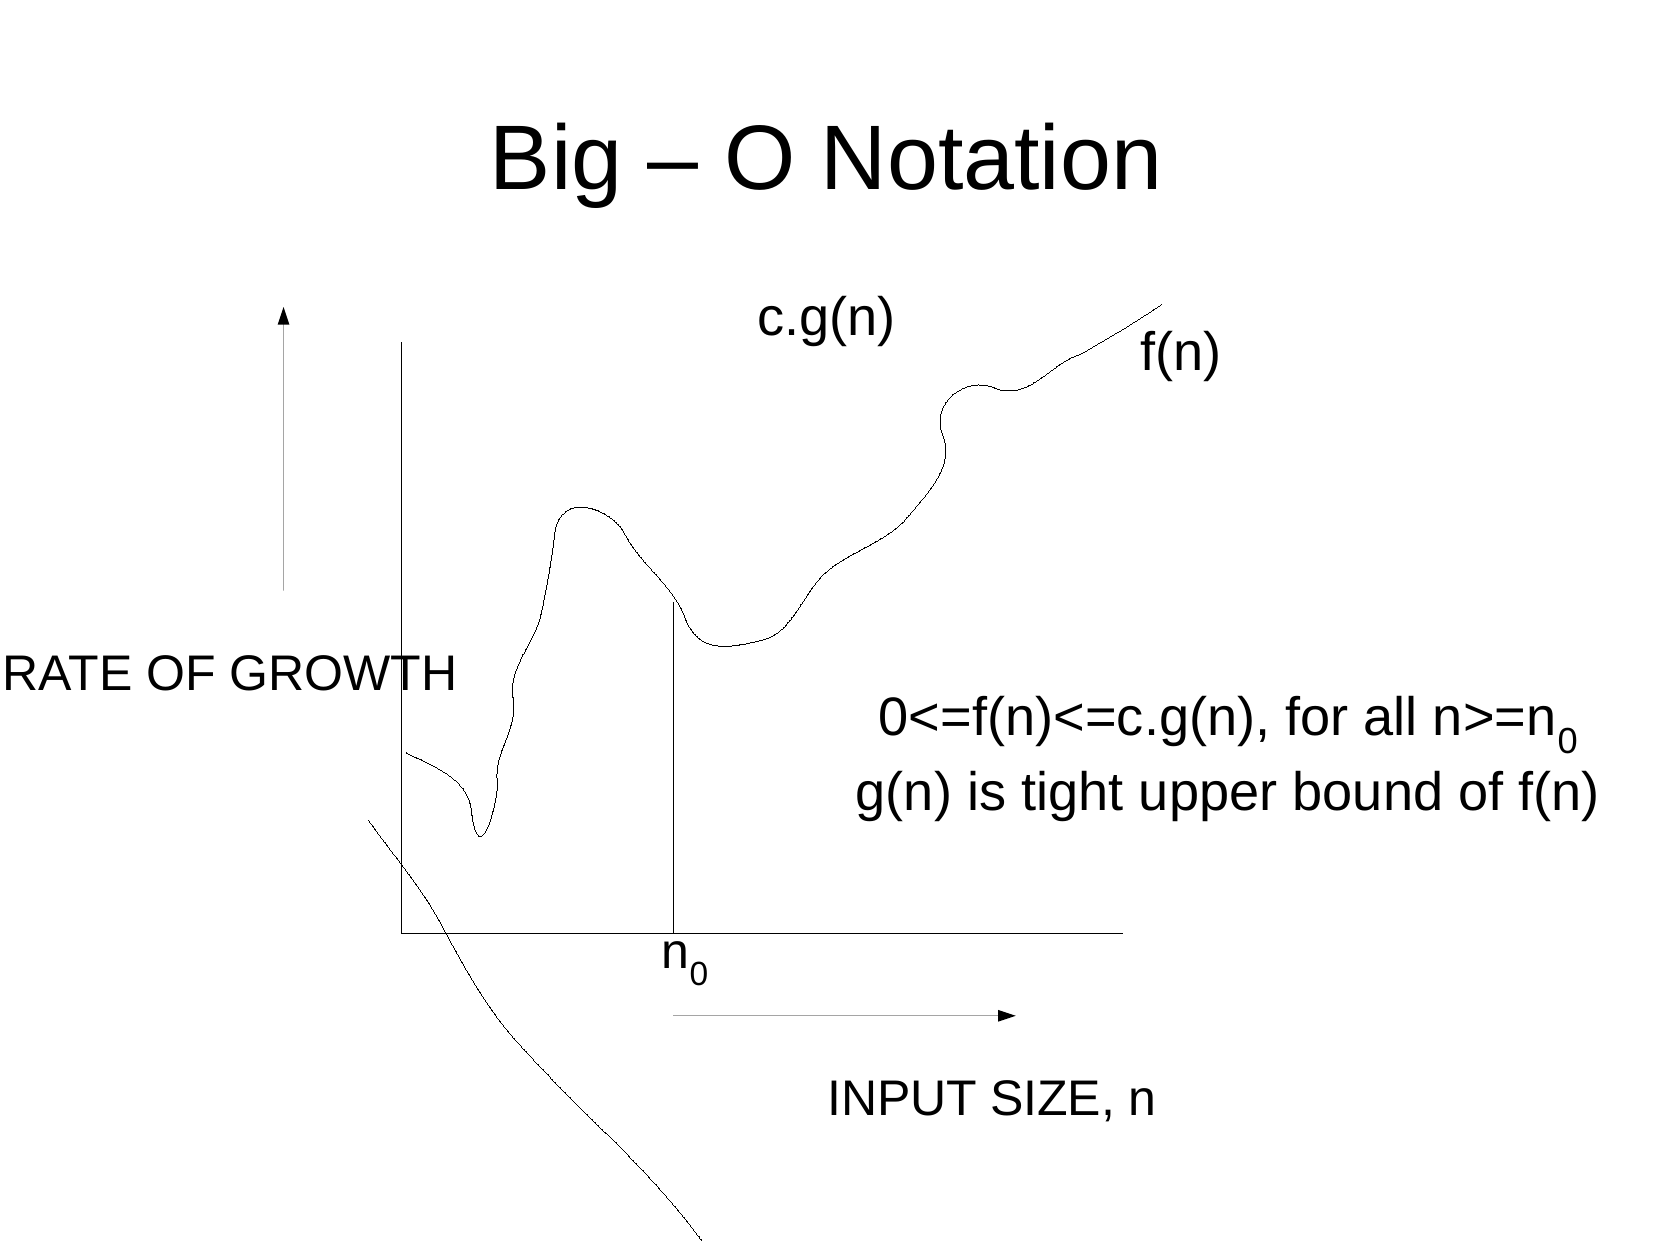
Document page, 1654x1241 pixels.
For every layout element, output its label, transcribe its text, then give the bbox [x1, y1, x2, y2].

text_box n0 [608, 916, 762, 1000]
text_box INPUT SIZE, n [779, 1062, 1205, 1135]
text_box f(n) [992, 314, 1371, 391]
text_box 0<=f(n)<=c.g(n), for all n>=n0 g(n) is tight upper bound of f(n) [838, 679, 1619, 889]
title Big – O Notation [82, 49, 1571, 257]
text_box RATE OF GROWTH [82, 637, 378, 766]
text_box c.g(n) [637, 278, 1016, 355]
